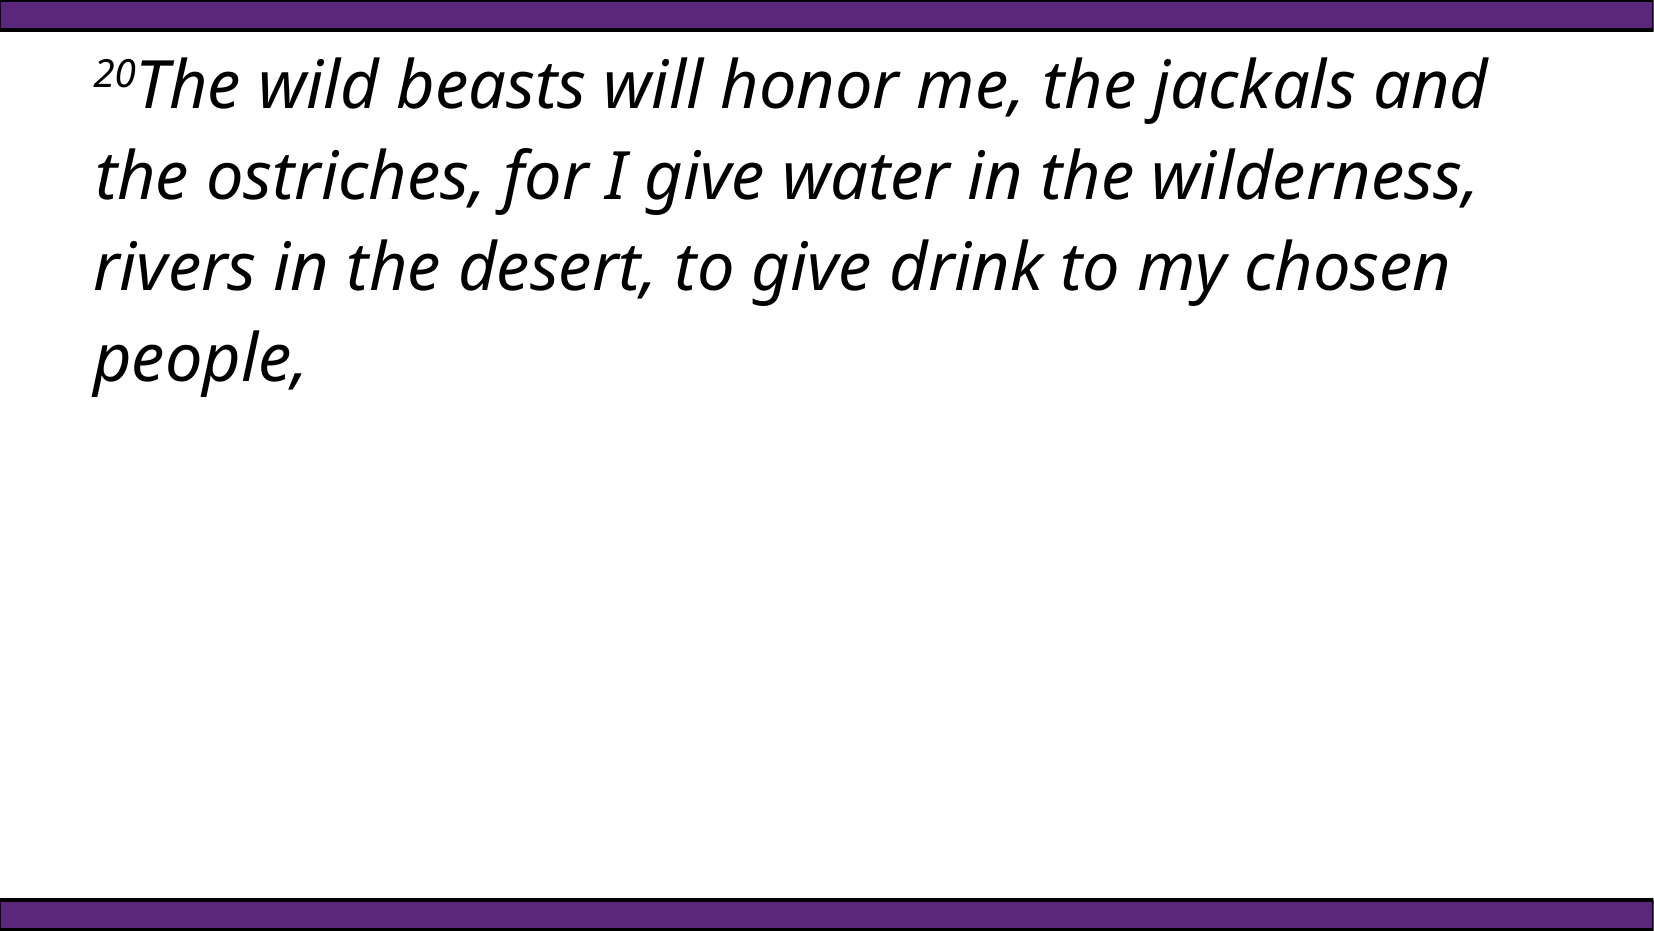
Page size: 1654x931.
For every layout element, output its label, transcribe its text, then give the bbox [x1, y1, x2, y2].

text_box 20The wild beasts will honor me, the jackals and the ostriches, for I give water in the wilderness, rivers in the desert, to give drink to my chosen people, [61, 30, 1607, 400]
picture [0, 31, 1654, 900]
text_box [0, 900, 1654, 931]
text_box [0, 0, 1654, 31]
text_box [105, 255, 1531, 348]
